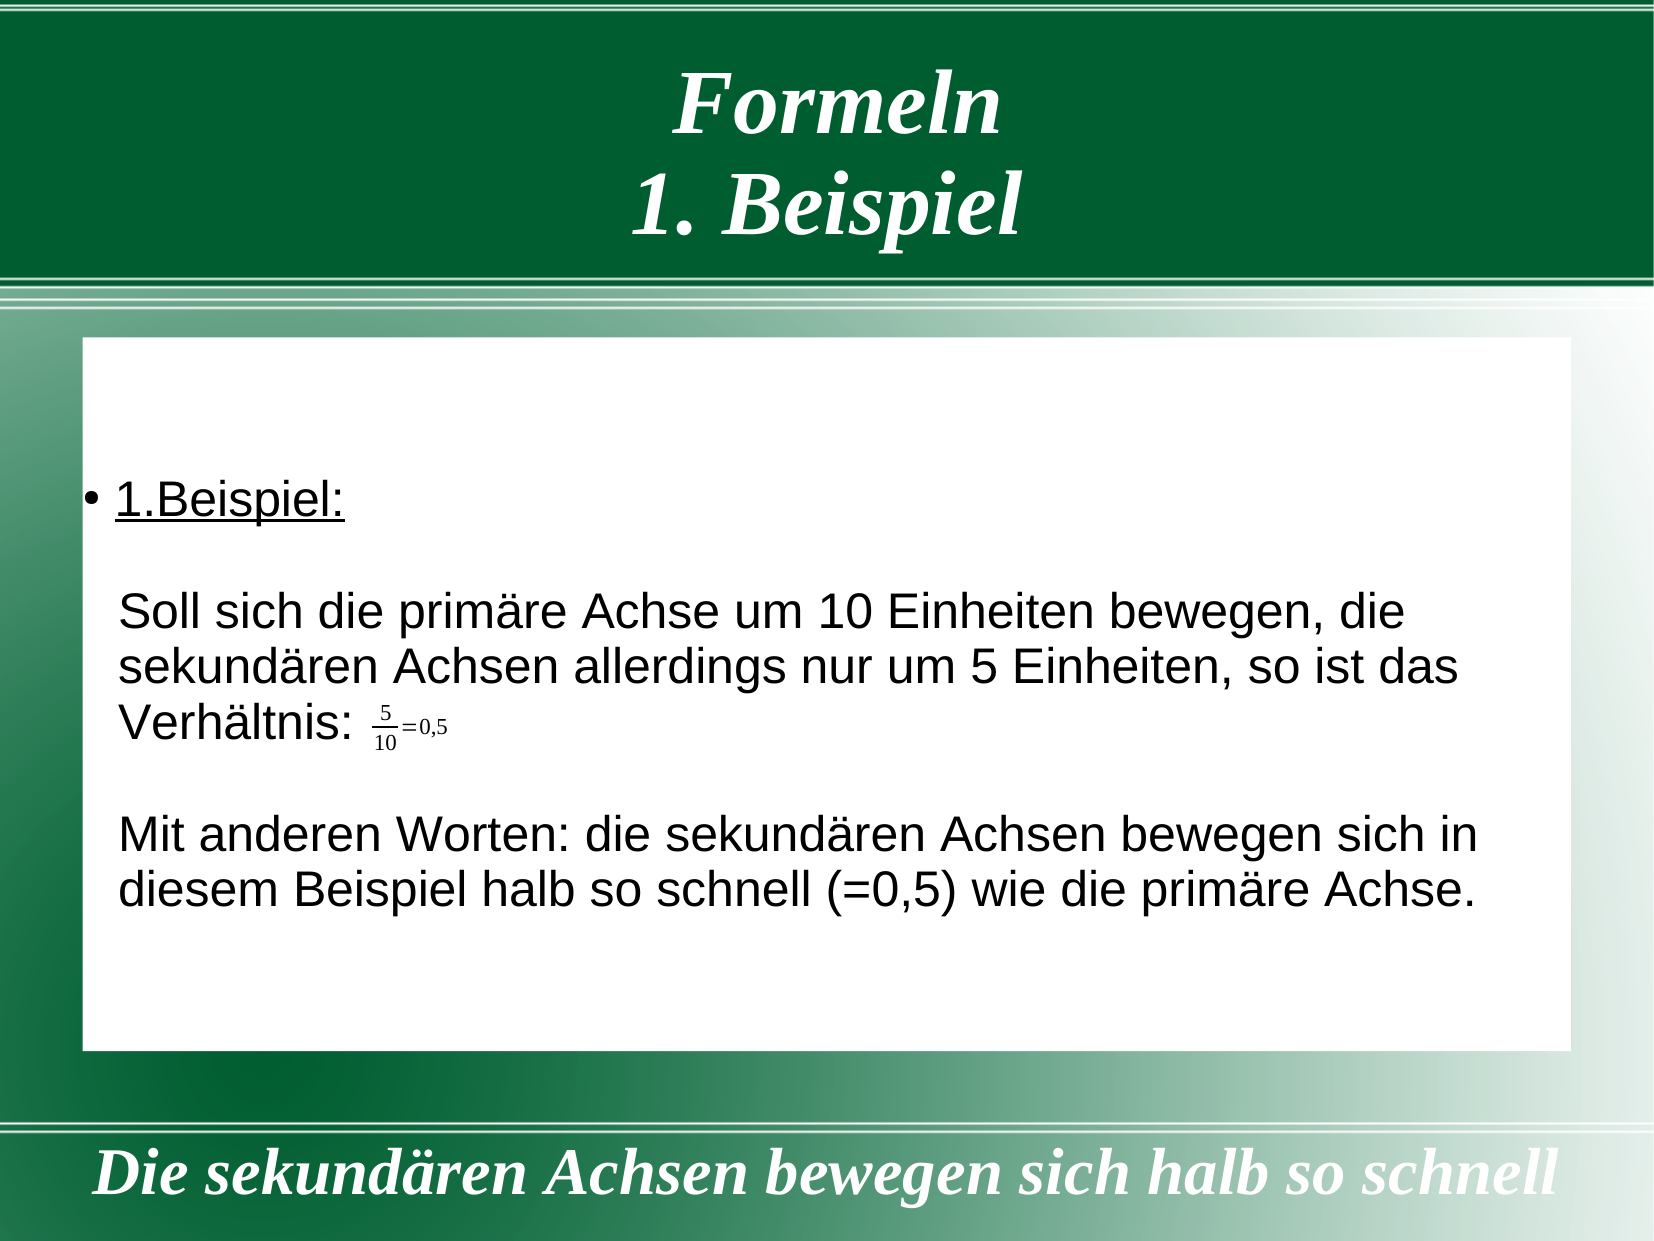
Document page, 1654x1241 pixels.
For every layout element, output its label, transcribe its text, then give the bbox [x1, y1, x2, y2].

text_box 1.Beispiel: Soll sich die primäre Achse um 10 Einheiten bewegen, die sekundären Achsen allerdings nur um 5 Einheiten, so ist das Verhältnis: Mit anderen Worten: die sekundären Achsen bewegen sich in diesem Beispiel halb so schnell (=0,5) wie die primäre Achse. [82, 337, 1571, 1052]
chart [366, 699, 454, 755]
picture [0, 0, 1654, 1241]
title Die sekundären Achsen bewegen sich halb so schnell [11, 1068, 1642, 1241]
title Formeln 1. Beispiel [82, 49, 1571, 257]
